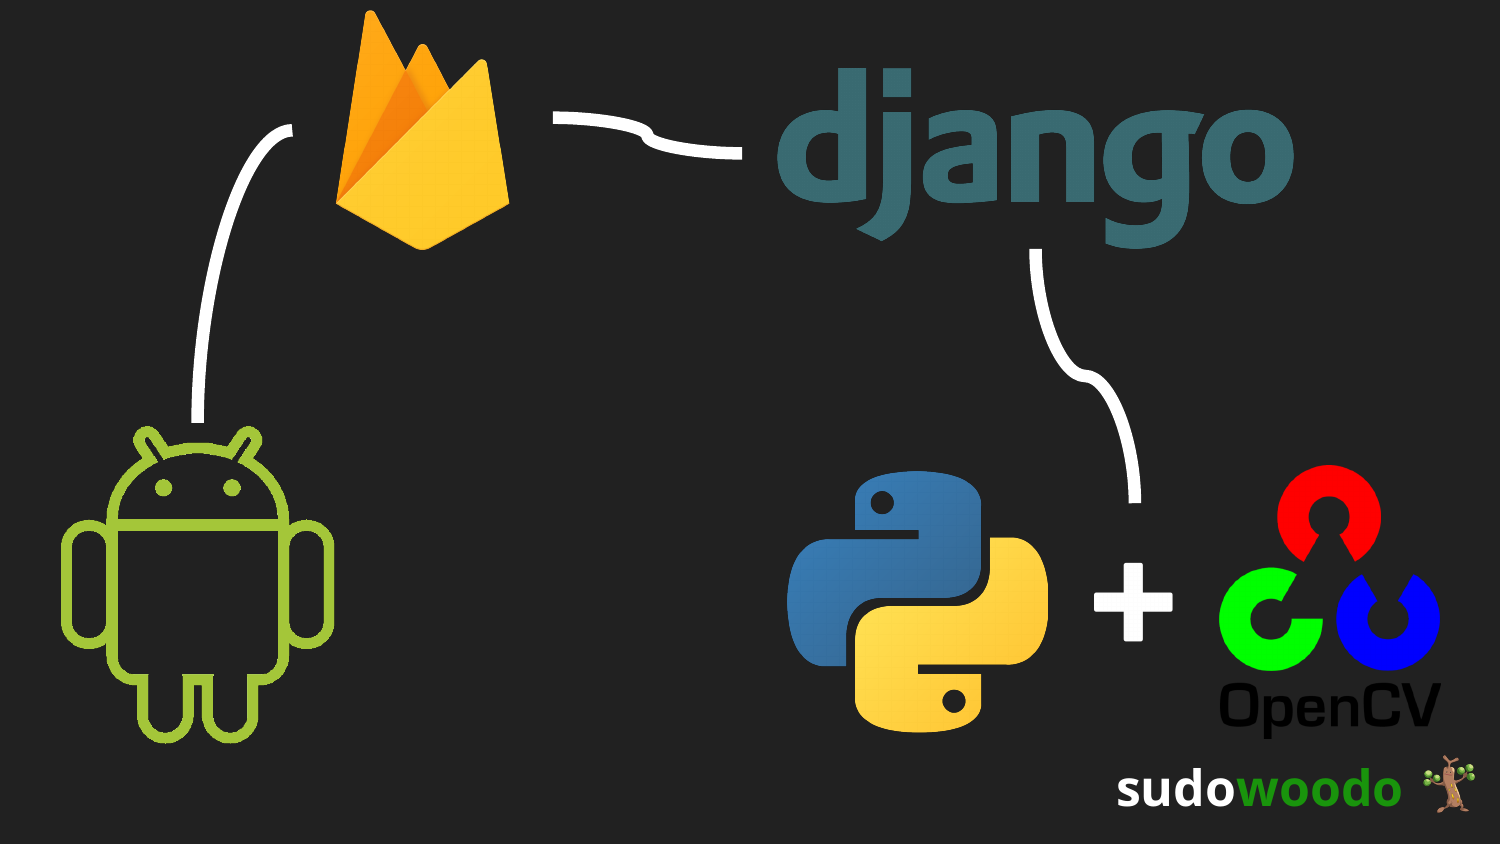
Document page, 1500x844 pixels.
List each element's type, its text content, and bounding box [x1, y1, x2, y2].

picture [777, 68, 1294, 249]
picture [1065, 534, 1201, 670]
text_box sudowoodo [1101, 740, 1500, 844]
picture [54, 422, 341, 747]
picture [1423, 755, 1475, 813]
picture [787, 471, 1048, 733]
picture [1218, 465, 1441, 739]
picture [292, 0, 553, 261]
